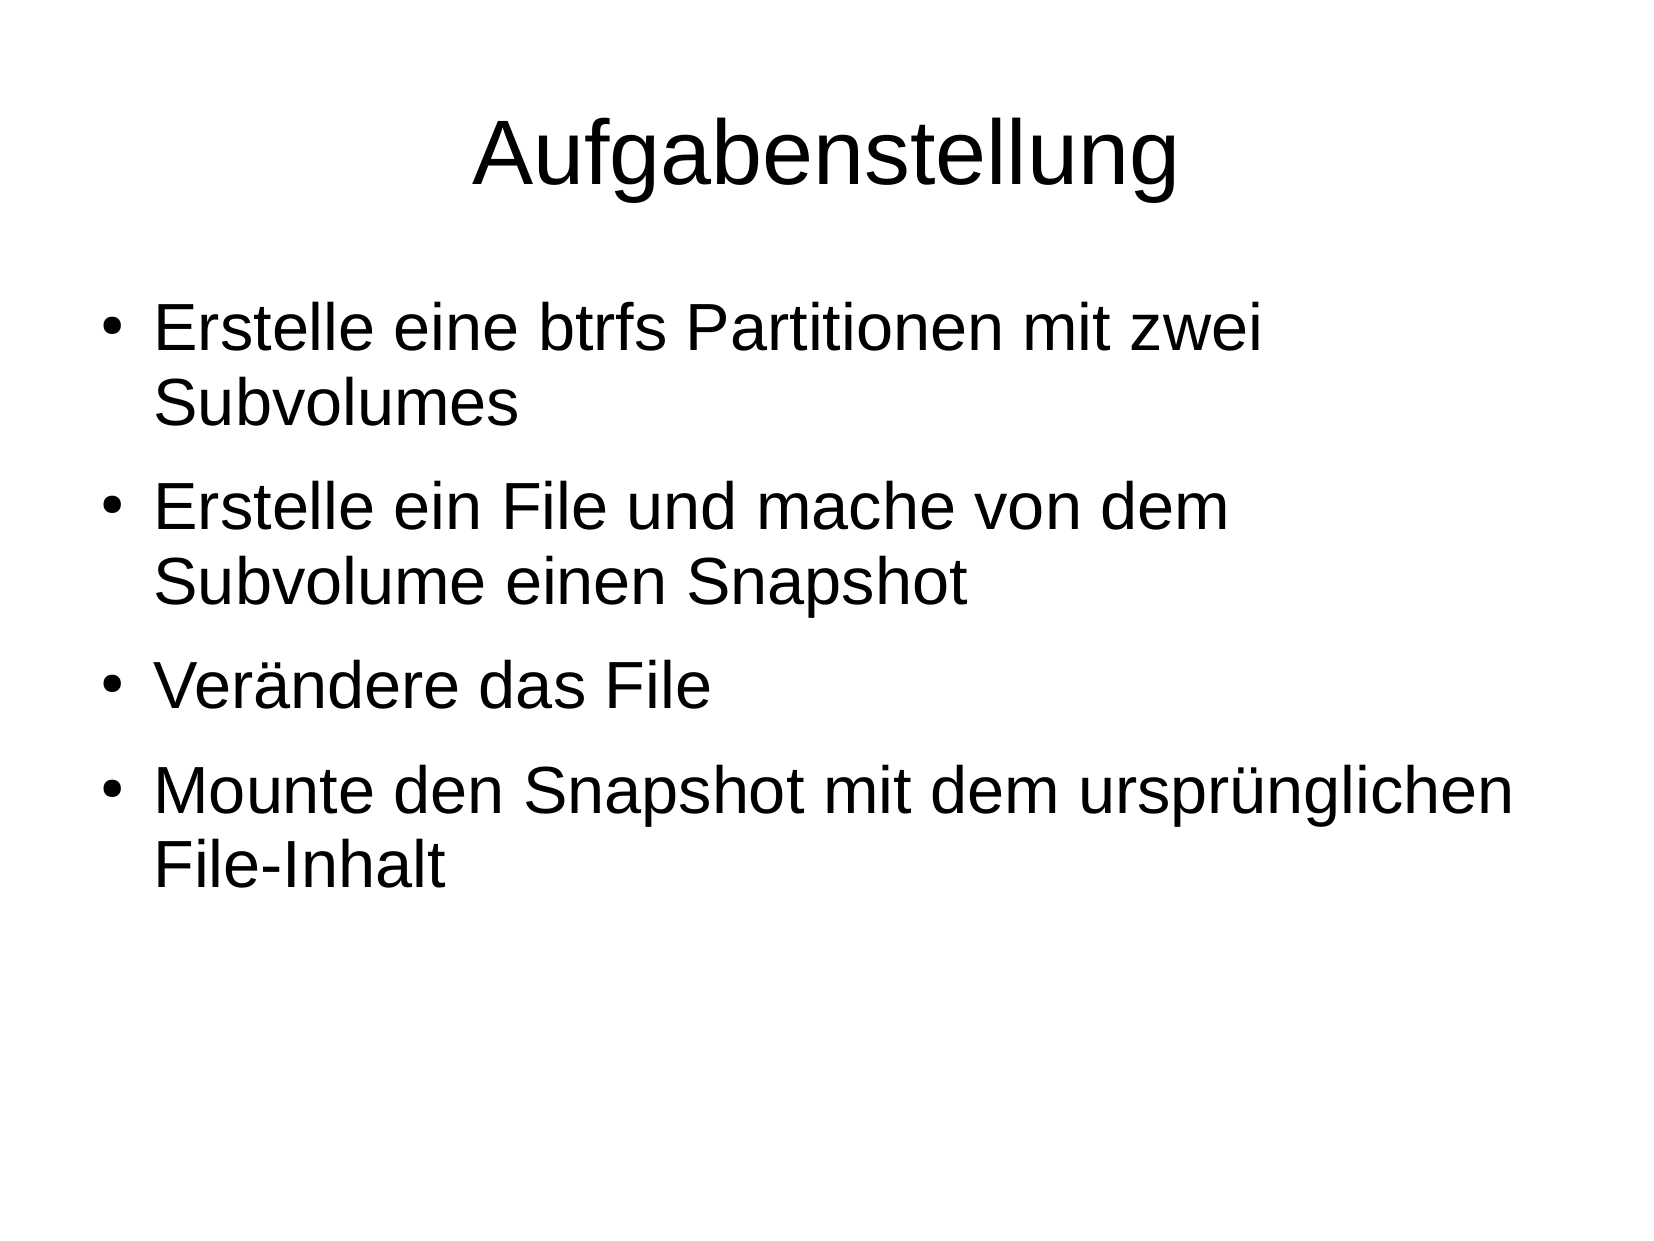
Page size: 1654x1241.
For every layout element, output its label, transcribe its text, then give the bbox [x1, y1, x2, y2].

title Aufgabenstellung [82, 49, 1571, 257]
list Erstelle eine btrfs Partitionen mit zwei Subvolumes Erstelle ein File und mache von dem Subvolume einen Snapshot Verändere das File Mounte den Snapshot mit dem ursprünglichen File-Inhalt [82, 290, 1571, 1010]
